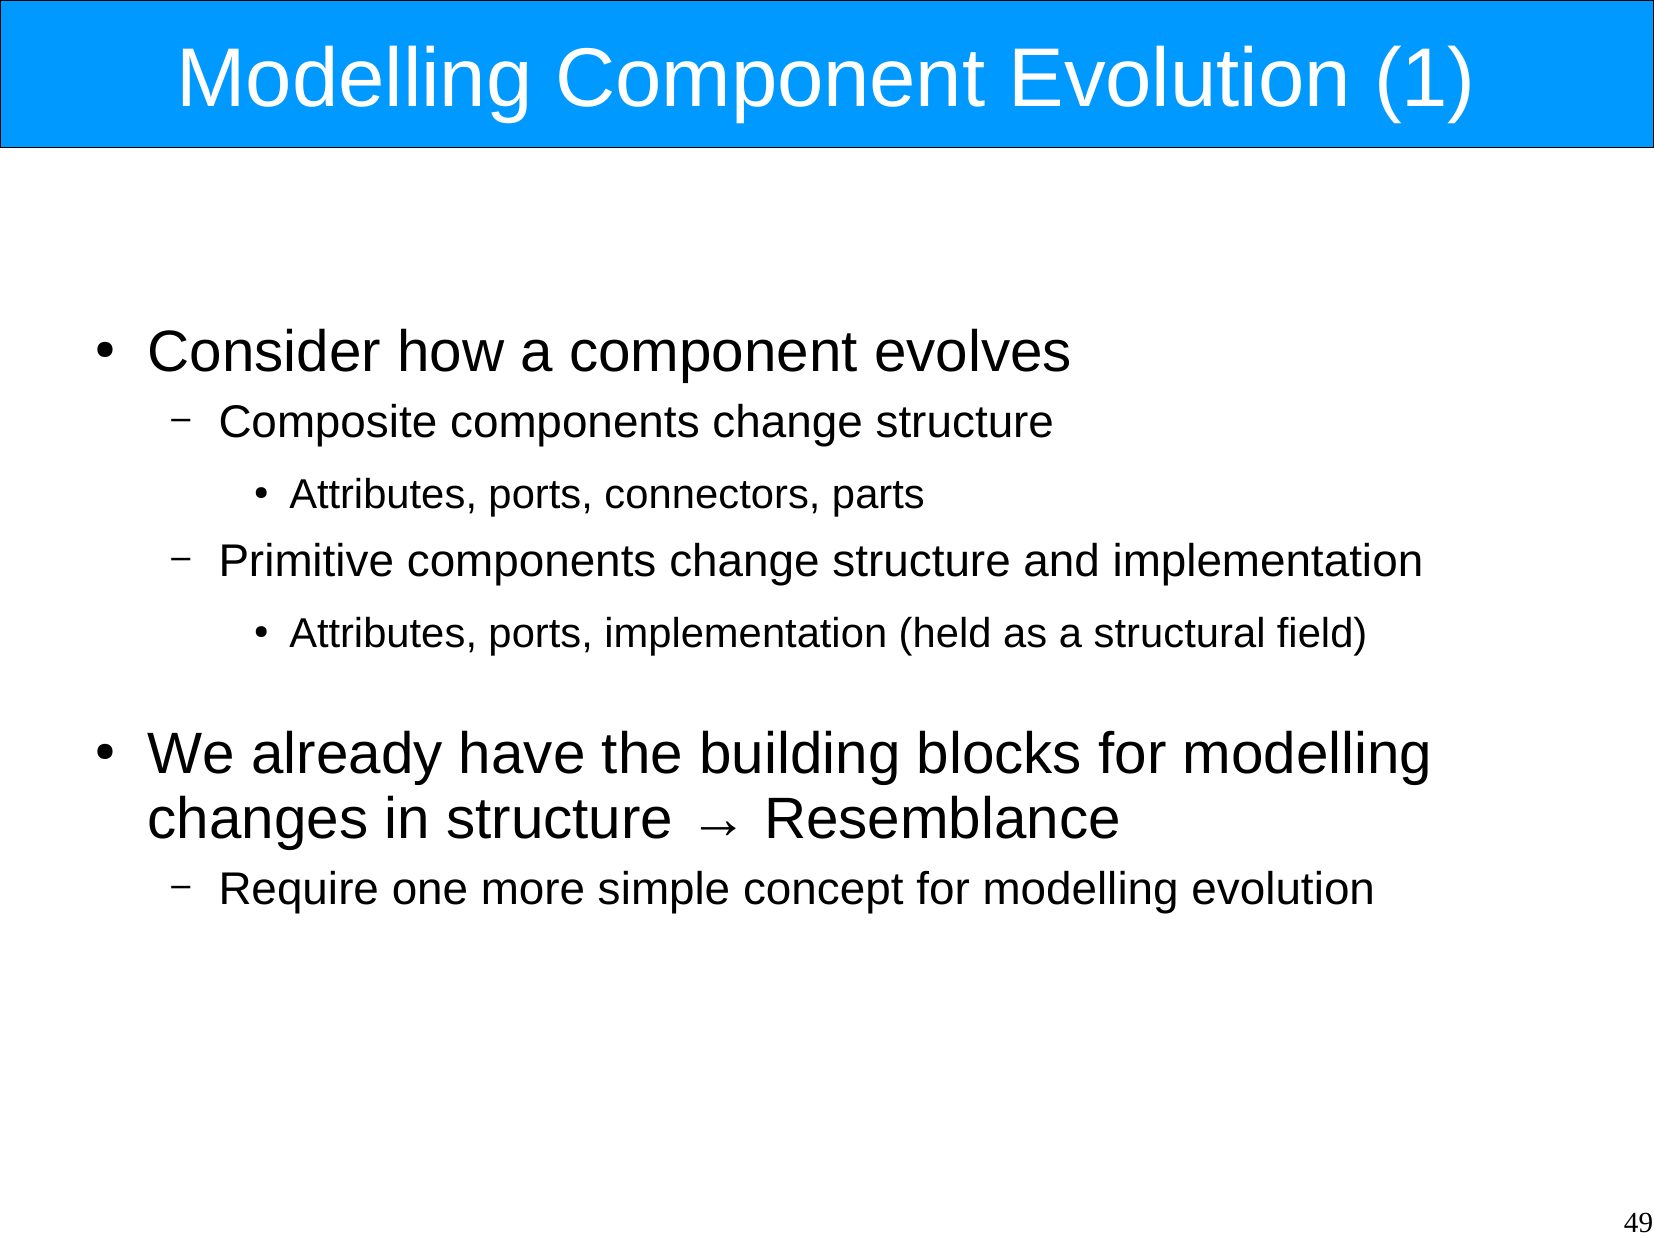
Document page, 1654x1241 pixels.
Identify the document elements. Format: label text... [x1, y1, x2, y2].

list Consider how a component evolves Composite components change structure Attributes, ports, connectors, parts Primitive components change structure and implementation Attributes, ports, implementation (held as a structural field) We already have the building blocks for modelling changes in structure → Resemblance Require one more simple concept for modelling evolution [76, 177, 1565, 1196]
title Modelling Component Evolution (1) [82, 13, 1571, 142]
